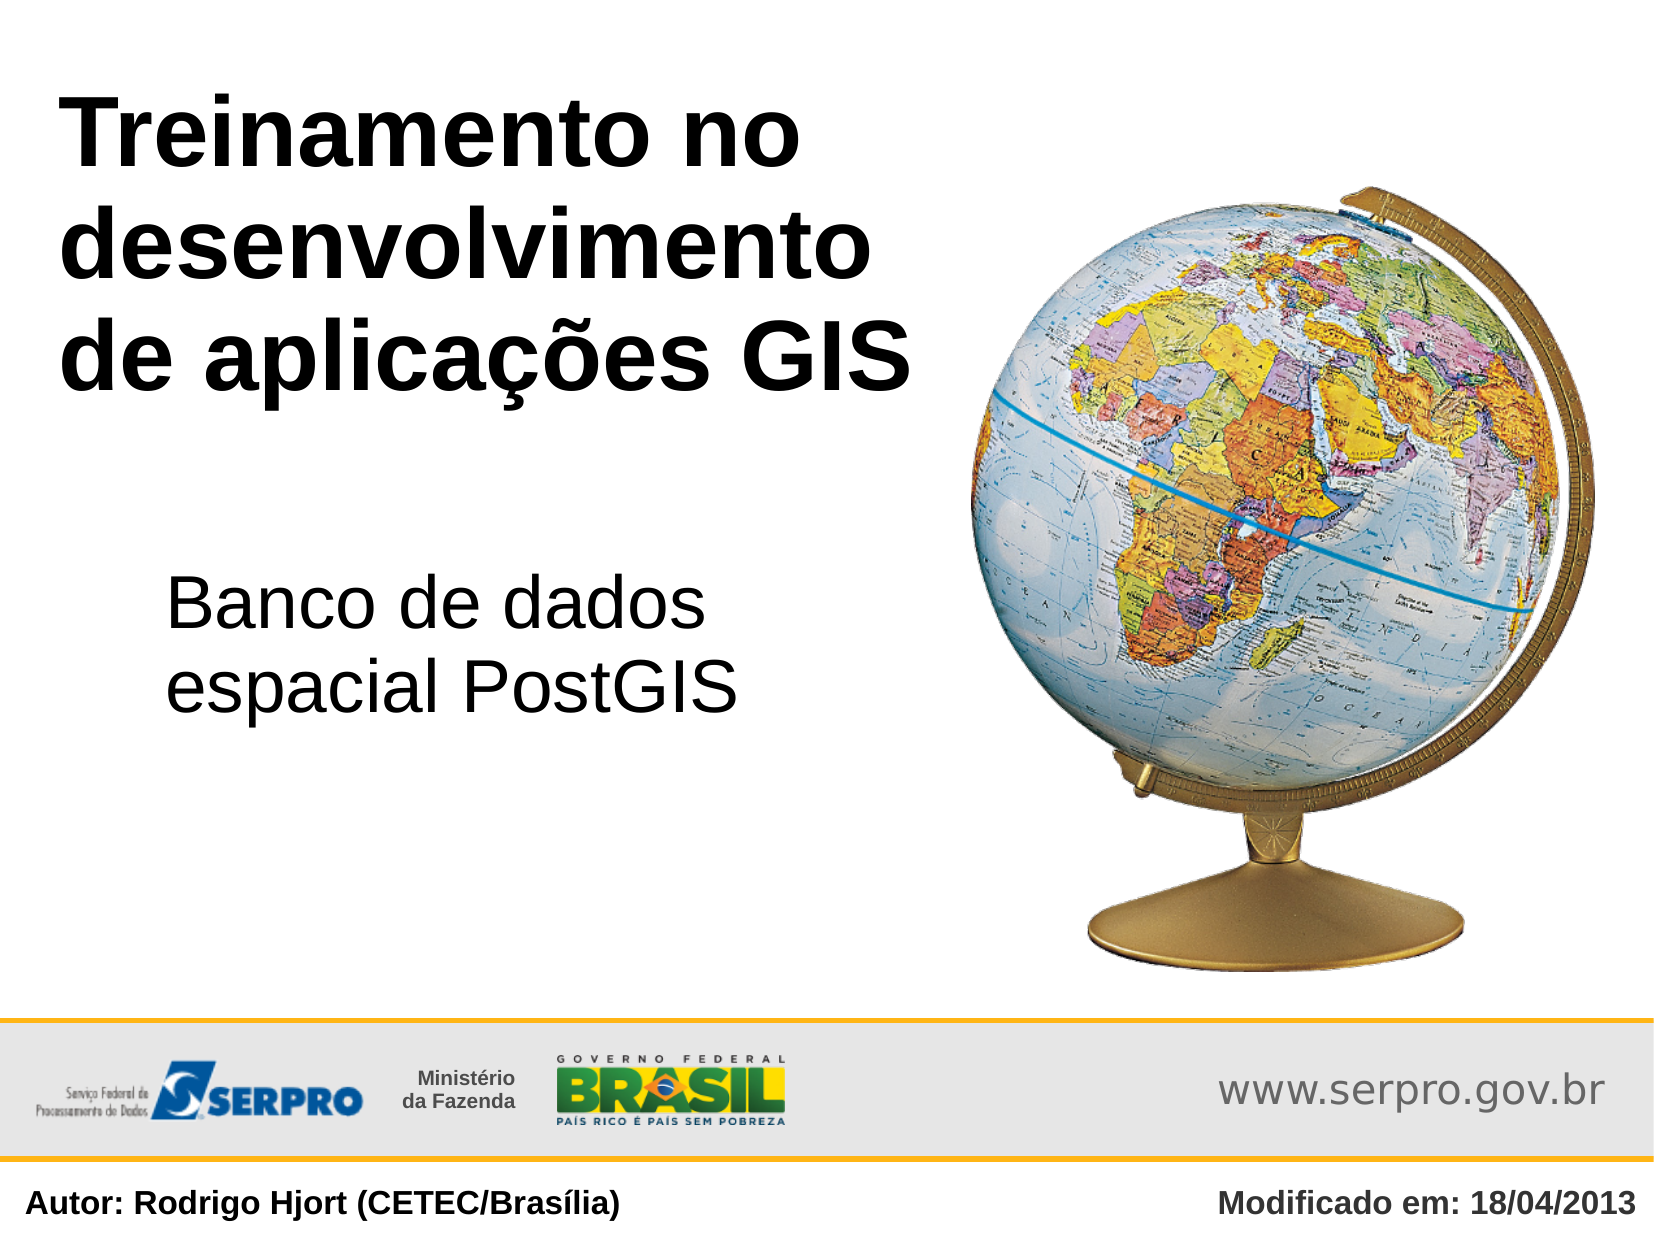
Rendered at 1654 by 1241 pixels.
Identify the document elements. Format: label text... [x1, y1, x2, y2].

picture [971, 186, 1595, 972]
text_box Autor: Rodrigo Hjort (CETEC/Brasília) [10, 1176, 701, 1229]
picture [27, 1054, 370, 1126]
title Treinamento no desenvolvimento de aplicações GIS [59, 36, 940, 451]
text_box Banco de dados espacial PostGIS [150, 553, 869, 737]
picture [557, 1055, 785, 1125]
text_box Modificado em: 18/04/2013 [1187, 1184, 1637, 1222]
